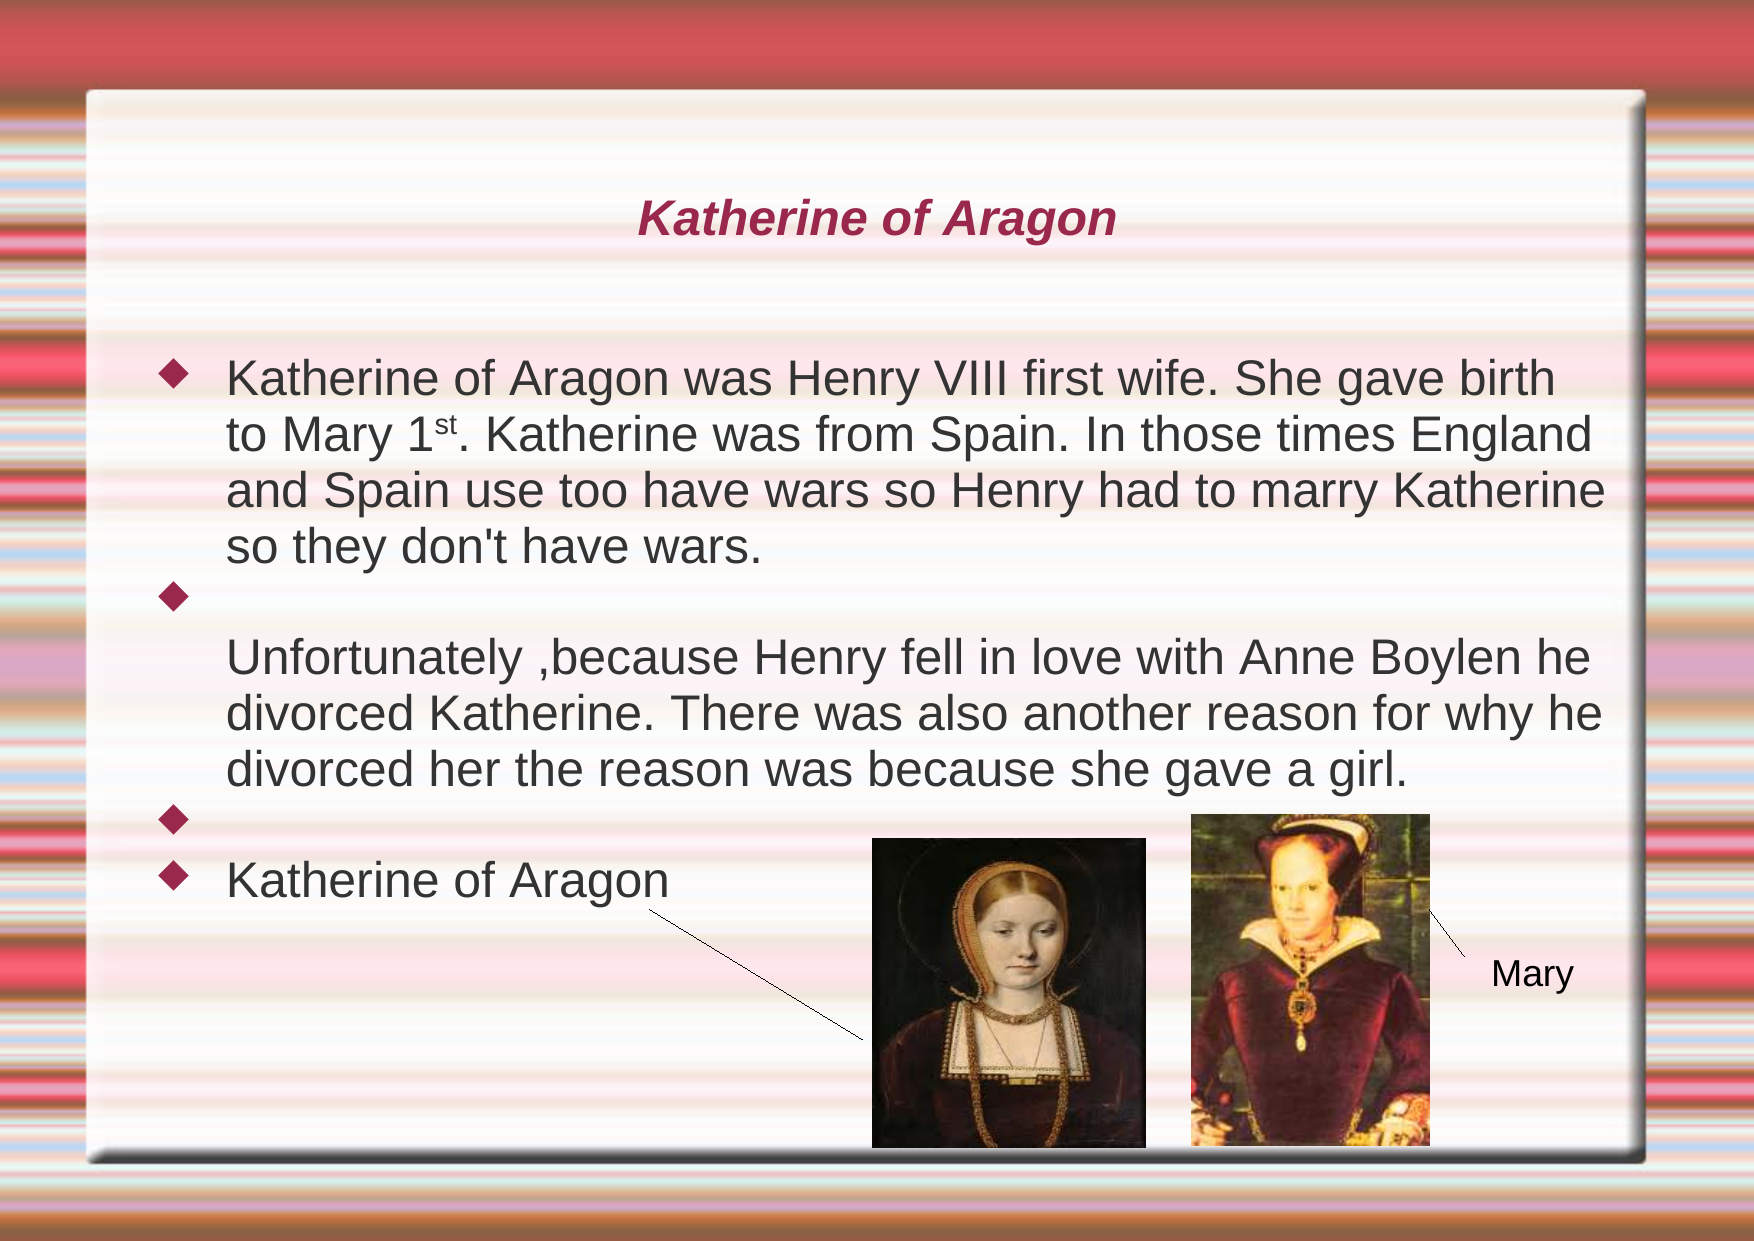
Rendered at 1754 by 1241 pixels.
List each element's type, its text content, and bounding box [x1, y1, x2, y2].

title Katherine of Aragon [128, 114, 1627, 322]
text_box Mary [1476, 944, 1630, 1002]
list Katherine of Aragon was Henry VIII first wife. She gave birth to Mary 1st. Katherine was from Spain. In those times England and Spain use too have wars so Henry had to marry Katherine so they don't have wars. Unfortunately ,because Henry fell in love with Anne Boylen he divorced Katherine. There was also another reason for why he divorced her the reason was because she gave a girl. Katherine of Aragon [143, 350, 1608, 1132]
picture [0, 0, 1754, 1241]
